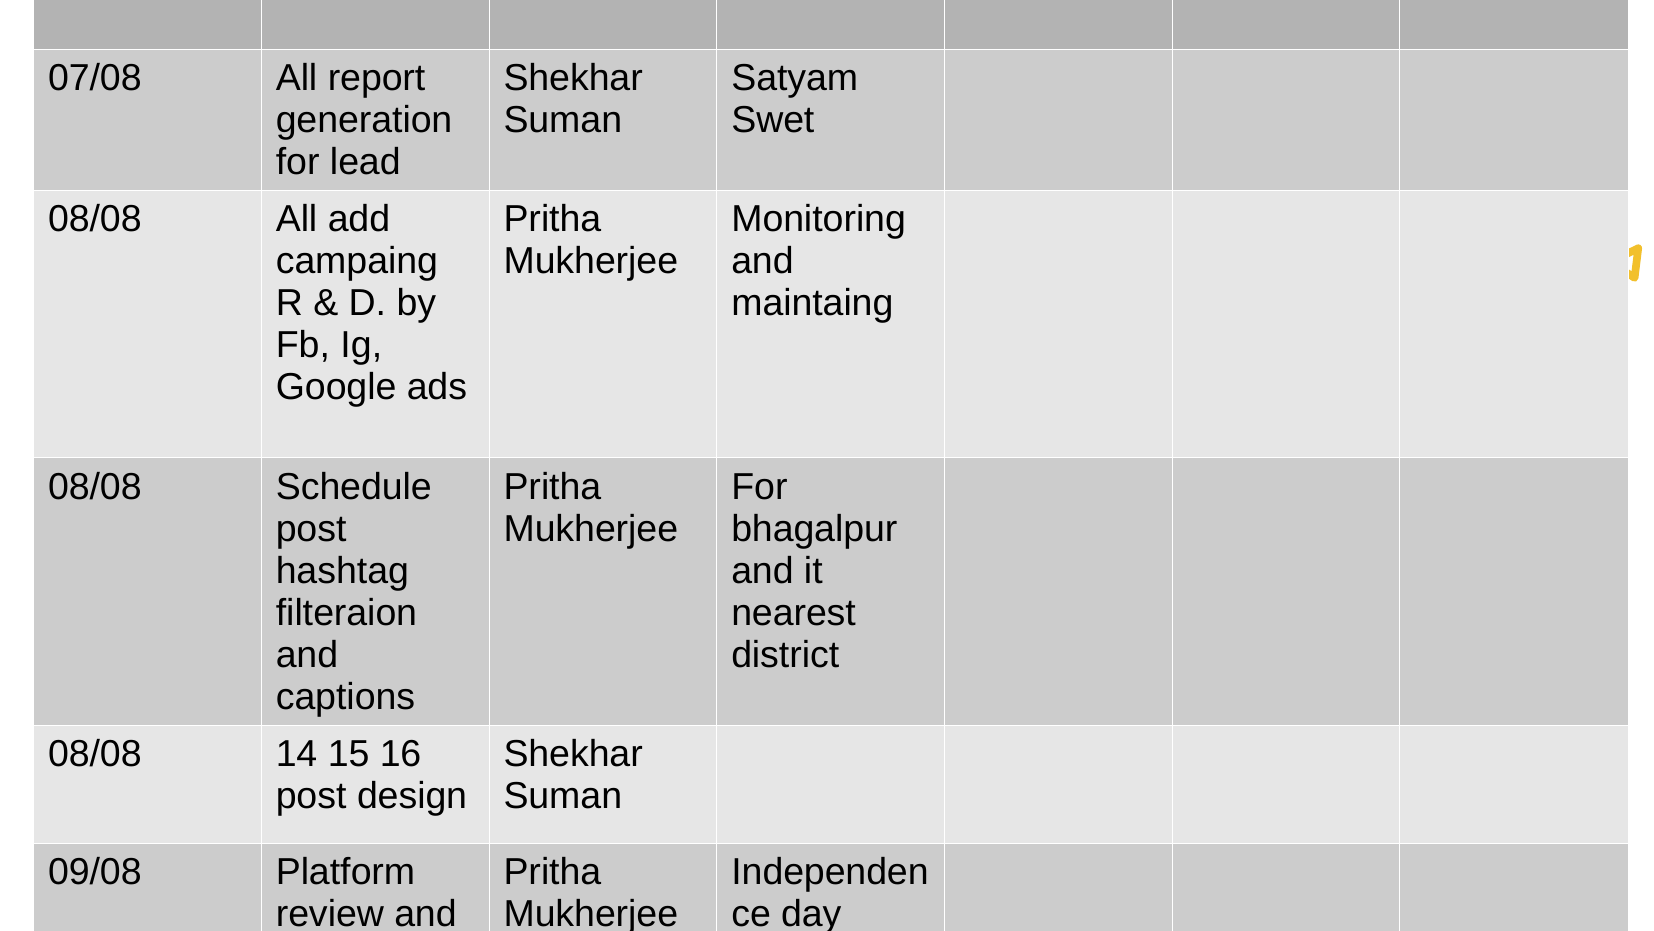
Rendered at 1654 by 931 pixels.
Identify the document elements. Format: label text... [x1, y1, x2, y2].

table_cell [1400, 844, 1628, 931]
table_cell 09/08 [34, 844, 261, 931]
table_cell [1400, 50, 1628, 190]
table_cell For bhagalpur and it nearest district [717, 458, 944, 725]
table_cell Pritha Mukherjee [490, 191, 716, 457]
table_cell 14 15 16 post design [262, 726, 489, 843]
table_header [34, 0, 261, 49]
table_cell 07/08 [34, 50, 261, 190]
table_cell [1173, 458, 1399, 725]
table_header [945, 0, 1172, 49]
table_cell Monitoring and maintaing [717, 191, 944, 457]
table_cell [1400, 458, 1628, 725]
table_cell Platform review and post scheduling [262, 844, 489, 931]
table_cell 08/08 [34, 191, 261, 457]
table_header [717, 0, 944, 49]
table_cell [1400, 191, 1628, 457]
table_cell [1400, 726, 1628, 843]
table_cell All report generation for lead [262, 50, 489, 190]
table_cell 08/08 [34, 458, 261, 725]
table_cell Schedule post hashtag filteraion and captions [262, 458, 489, 725]
table_cell [945, 844, 1172, 931]
table_cell [945, 191, 1172, 457]
table_header [490, 0, 716, 49]
table_cell [1173, 50, 1399, 190]
table_cell [1173, 191, 1399, 457]
table_cell [717, 726, 944, 843]
table_cell Independence day week special post scheduling [717, 844, 944, 931]
table_cell [945, 50, 1172, 190]
table_cell [1173, 844, 1399, 931]
table_header [262, 0, 489, 49]
table_cell 08/08 [34, 726, 261, 843]
table_cell Pritha Mukherjee [490, 844, 716, 931]
table_cell Shekhar Suman [490, 50, 716, 190]
table_cell Shekhar Suman [490, 726, 716, 843]
table_cell All add campaing R & D. by Fb, Ig, Google ads [262, 191, 489, 457]
table_cell Satyam Swet [717, 50, 944, 190]
table_header [1400, 0, 1628, 49]
table_cell [945, 458, 1172, 725]
table_cell Pritha Mukherjee [490, 458, 716, 725]
table_header [1173, 0, 1399, 49]
table_cell [945, 726, 1172, 843]
table_cell [1173, 726, 1399, 843]
